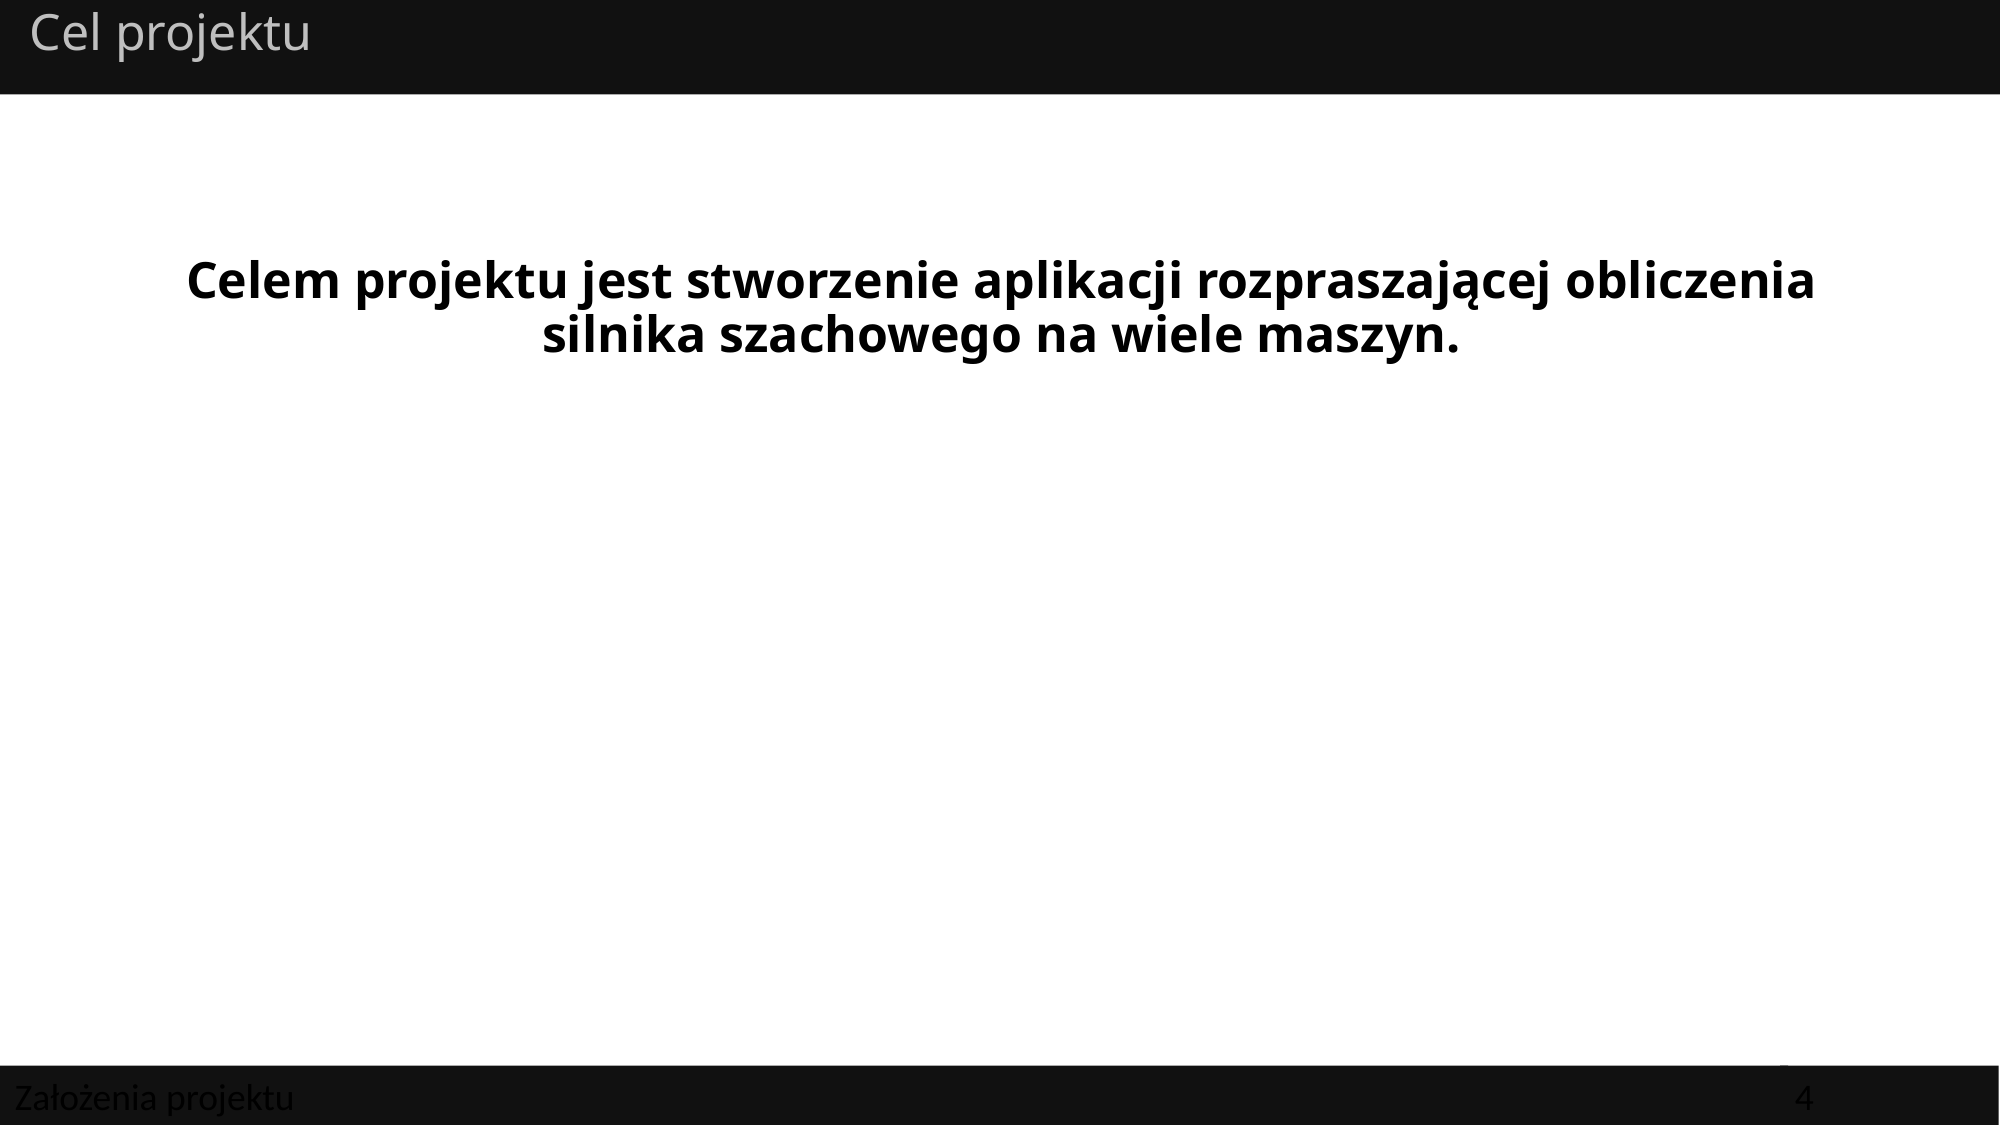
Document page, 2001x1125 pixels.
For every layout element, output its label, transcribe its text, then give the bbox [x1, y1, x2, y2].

title Cel projektu [0, 0, 2000, 95]
slide_number <number> [1780, 1065, 1999, 1125]
footer Założenia projektu [0, 1065, 1780, 1125]
list Celem projektu jest stworzenie aplikacji rozpraszającej obliczenia silnika szachowego na wiele maszyn. [11, 248, 1917, 426]
